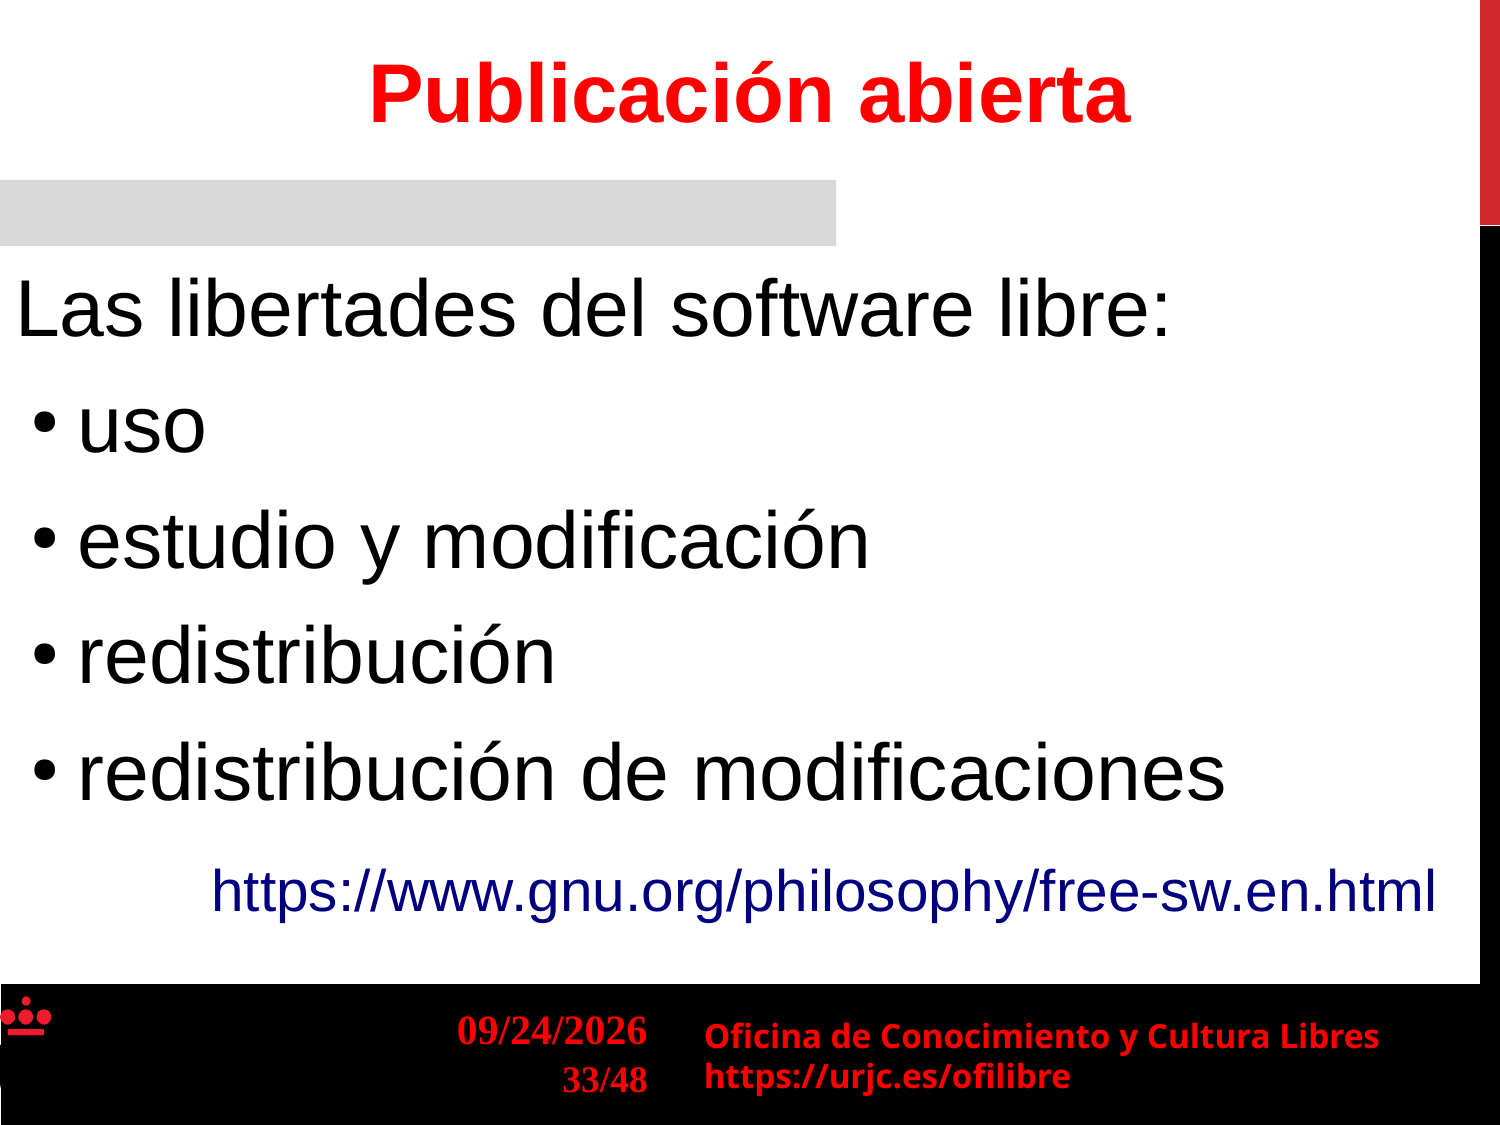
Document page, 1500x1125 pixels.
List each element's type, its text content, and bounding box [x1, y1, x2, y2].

title Publicación abierta [75, 15, 1425, 172]
list Las libertades del software libre: uso estudio y modificación redistribución redistribución de modificaciones https://www.gnu.org/philosophy/free-sw.en.html [15, 263, 1441, 931]
